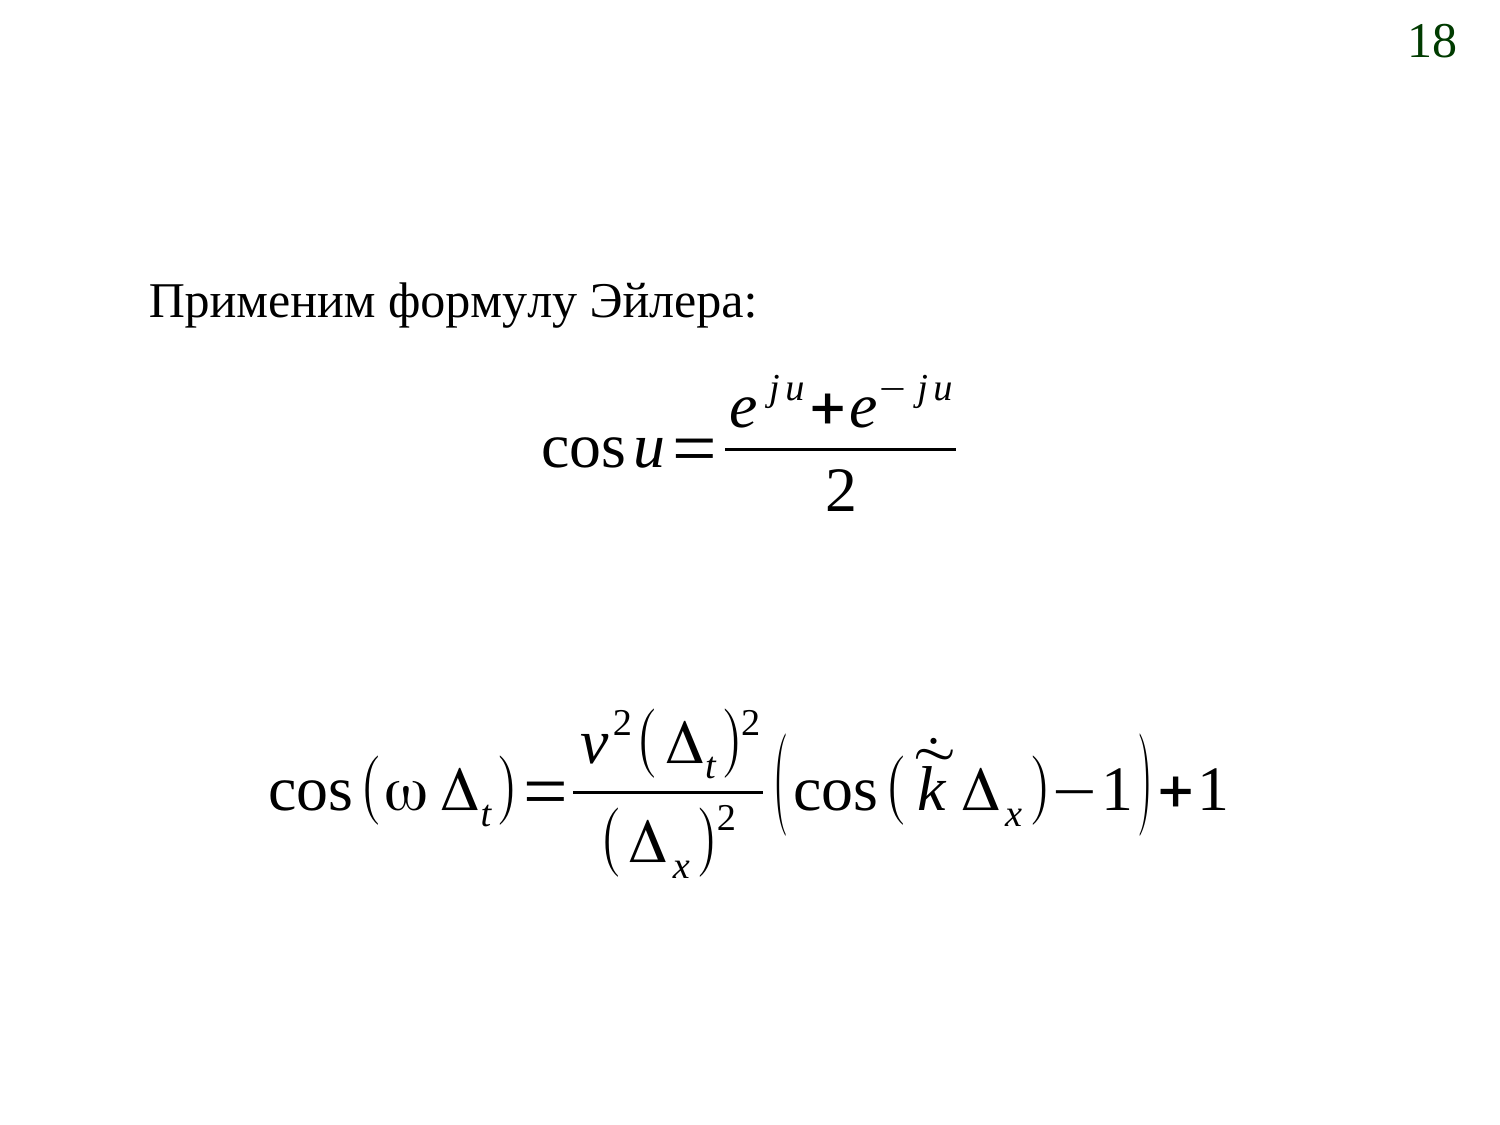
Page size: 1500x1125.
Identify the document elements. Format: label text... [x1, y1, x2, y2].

chart [525, 364, 975, 524]
chart [252, 699, 1246, 886]
text_box Применим формулу Эйлера: [133, 260, 774, 336]
